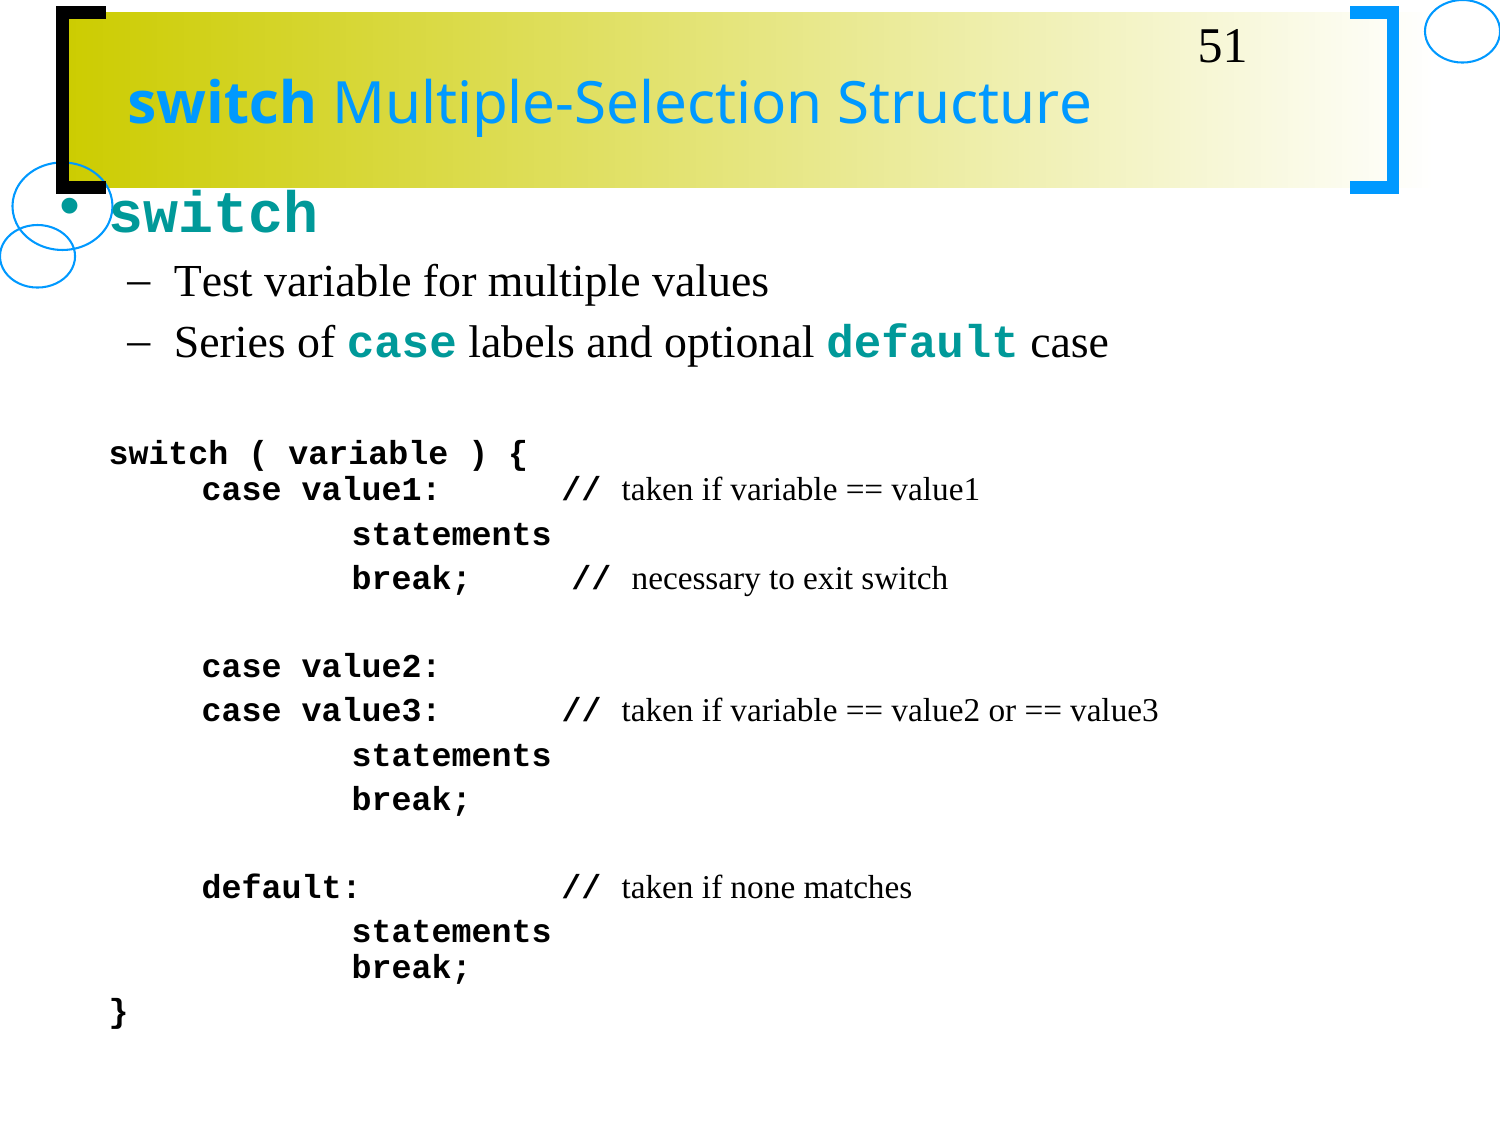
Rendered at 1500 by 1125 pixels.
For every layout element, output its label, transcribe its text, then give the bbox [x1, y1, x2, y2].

title switch Multiple-Selection Structure [112, 12, 1388, 174]
list switch Test variable for multiple values Series of case labels and optional default case switch ( variable ) { case value1: // taken if variable == value1 statements break; // necessary to exit switch case value2: case value3: // taken if variable == value2 or == value3 statements break; default: // taken if none matches statements break; } [37, 174, 1450, 1050]
